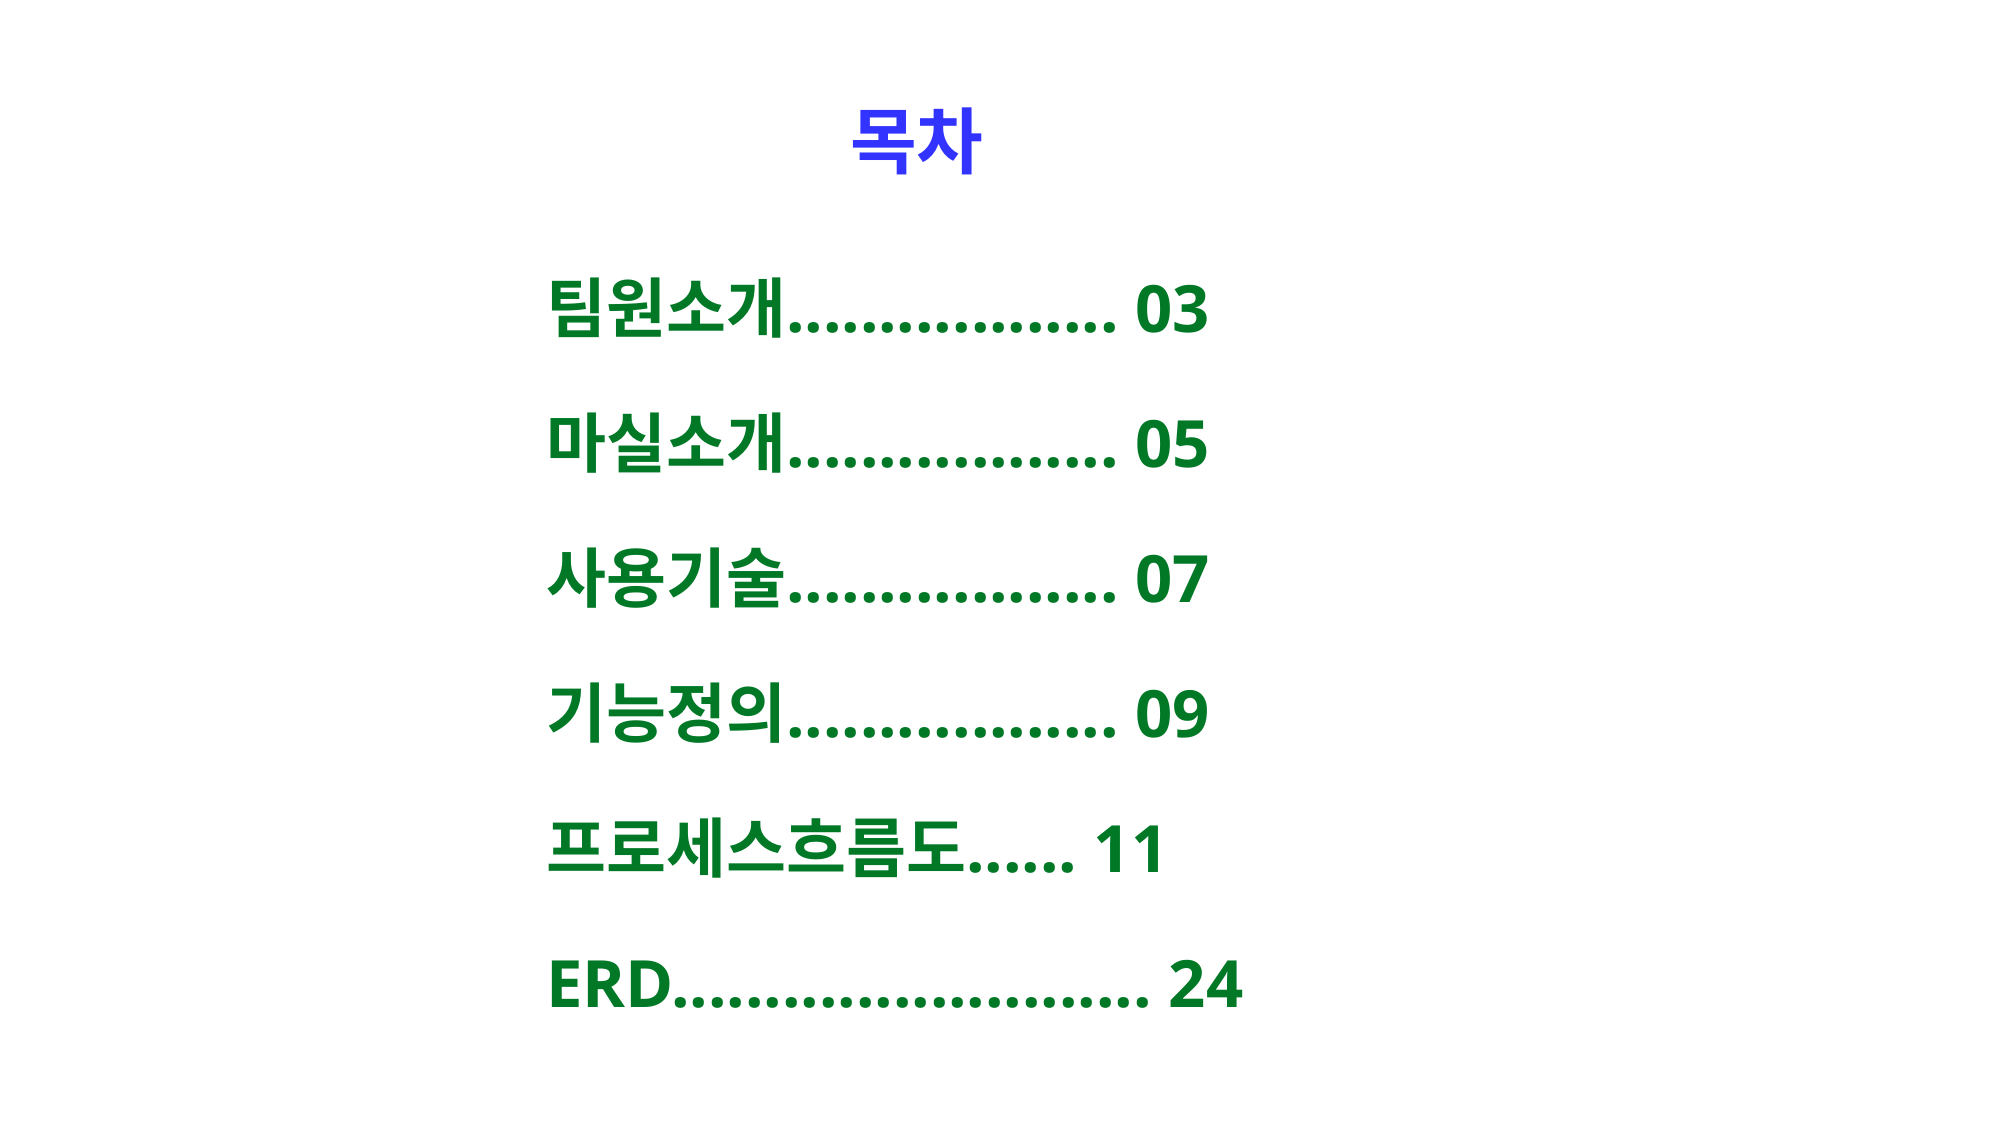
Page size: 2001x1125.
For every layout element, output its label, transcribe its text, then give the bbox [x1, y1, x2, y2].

text_box 팀원소개.................. 03 마실소개.................. 05 사용기술.................. 07 기능정의.................. 09 프로세스흐름도...... 11 ERD.......................... 24 [531, 212, 1870, 1125]
text_box 목차 [835, 36, 1075, 201]
